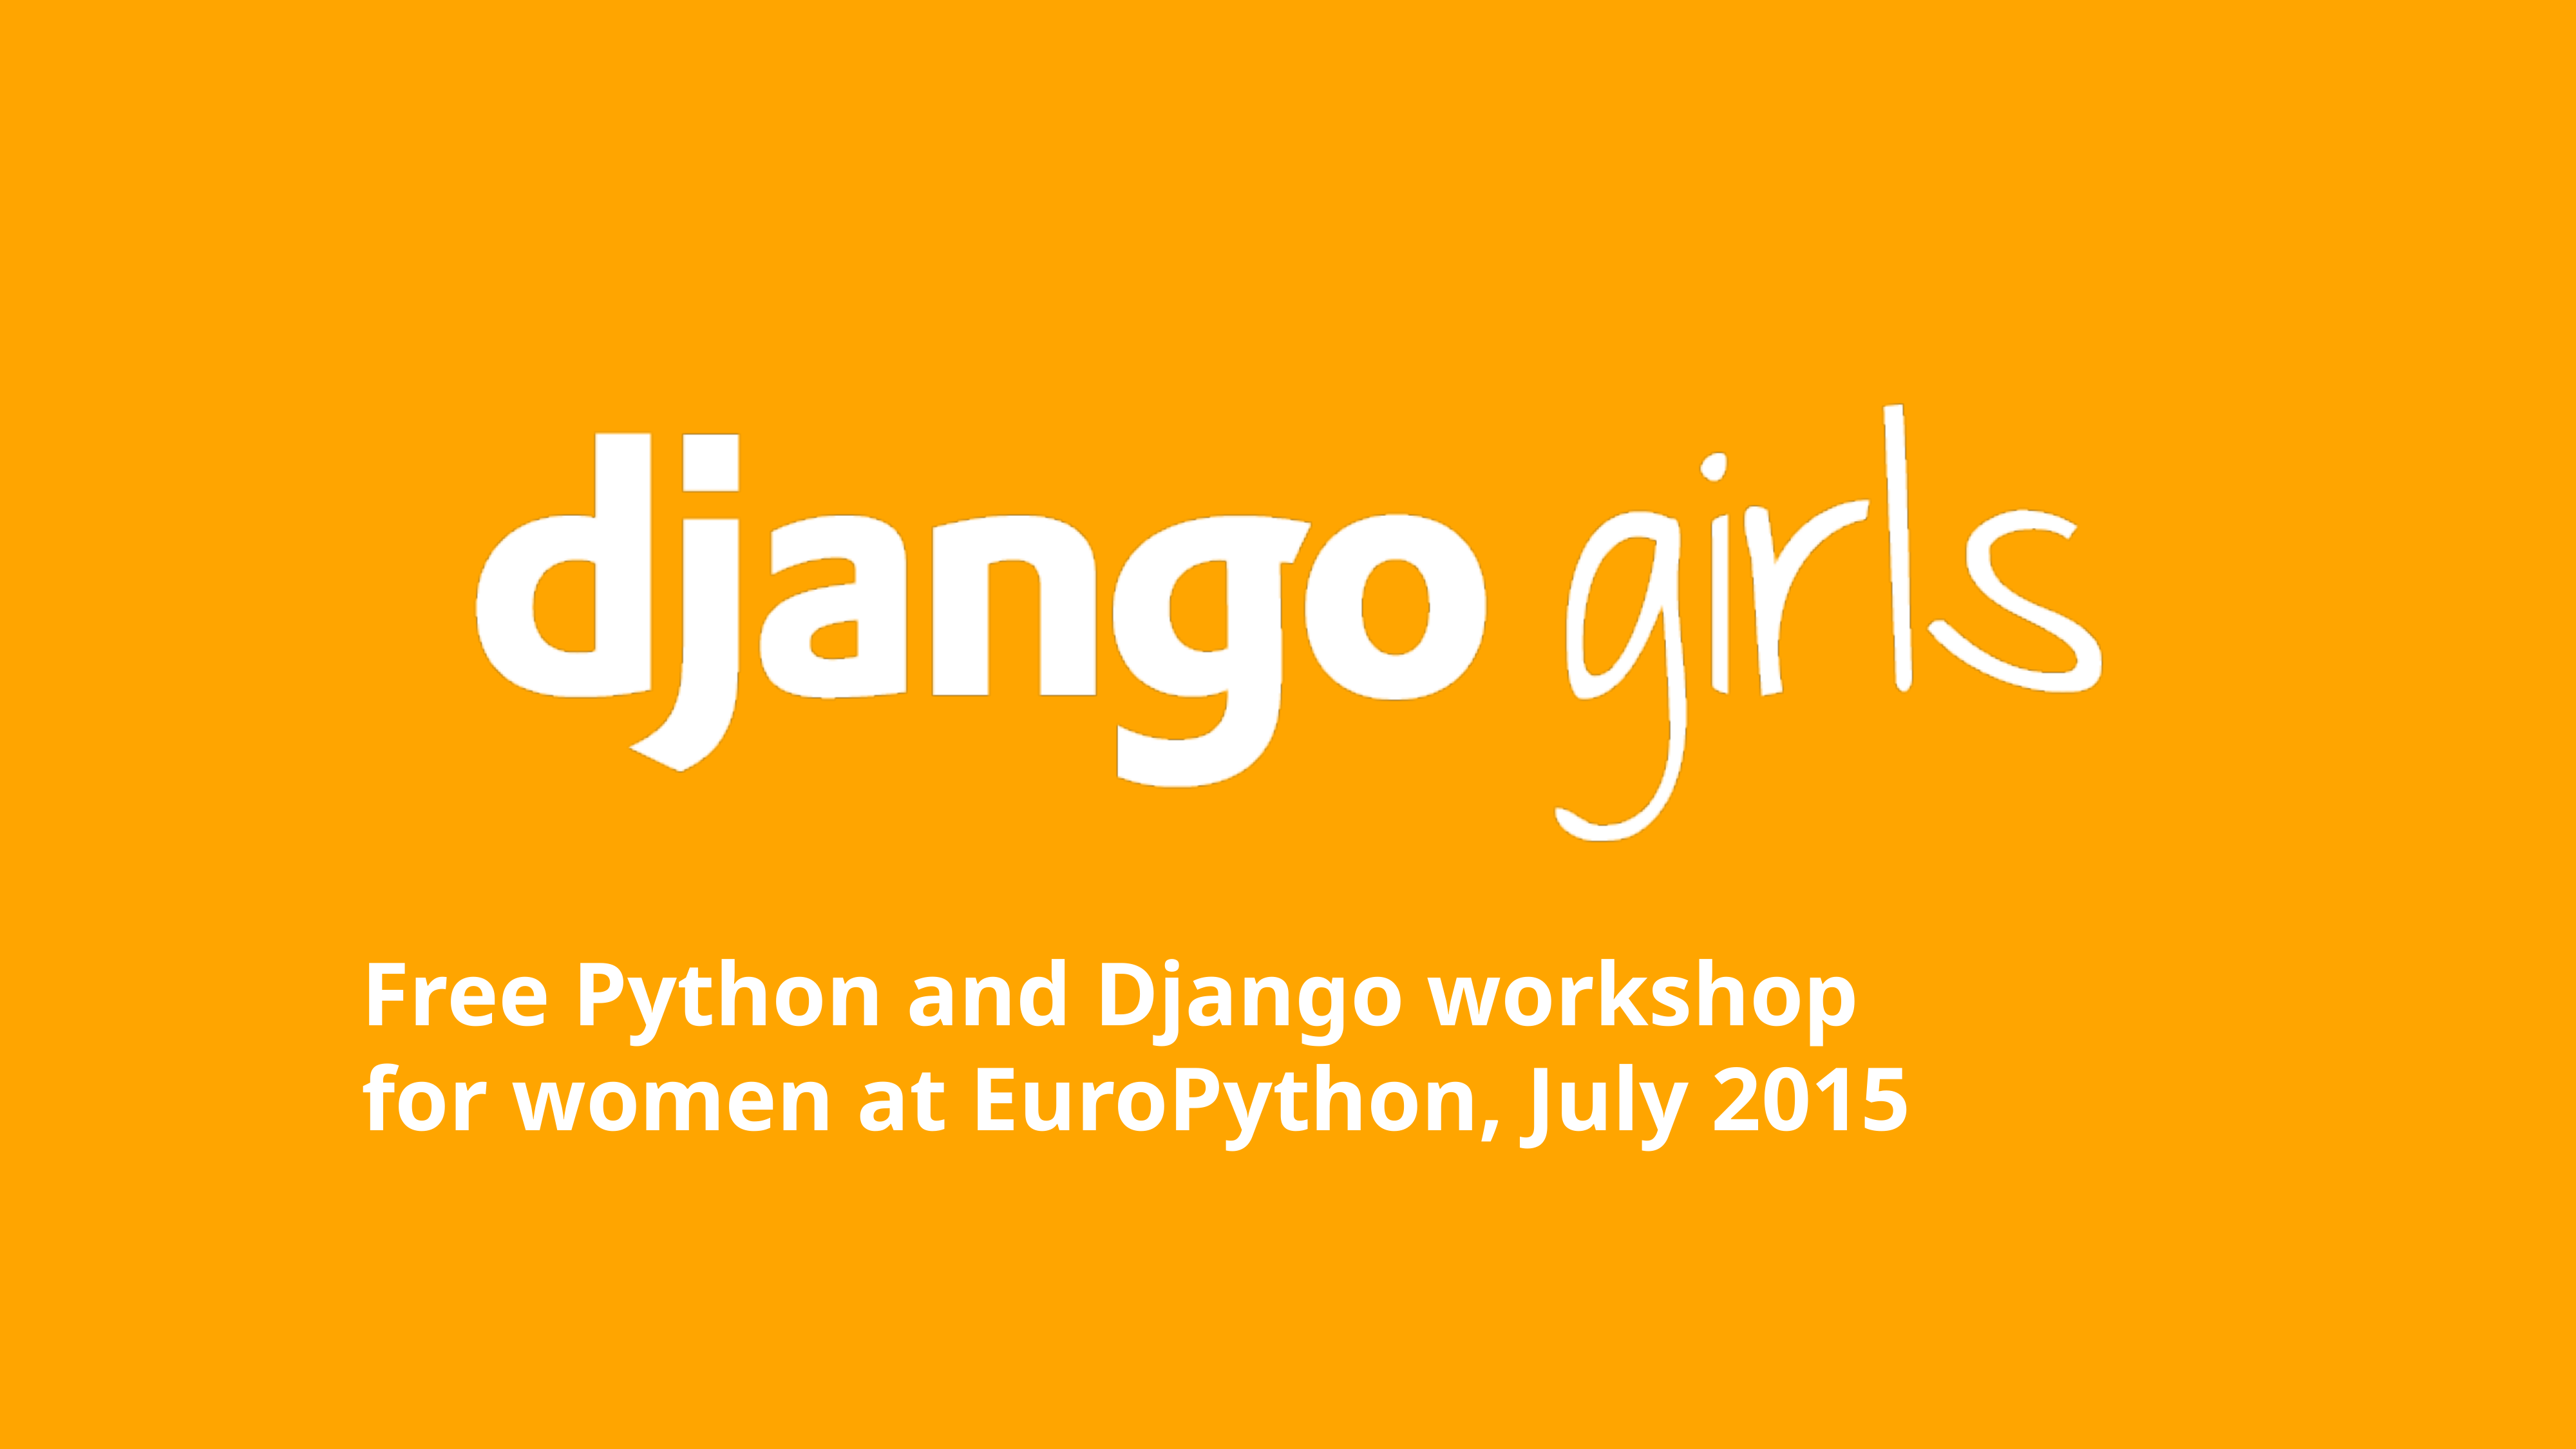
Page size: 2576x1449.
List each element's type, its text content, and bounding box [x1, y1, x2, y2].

picture [346, 282, 2230, 921]
text_box Free Python and Django workshop for women at EuroPython, July 2015 [356, 933, 2268, 1153]
